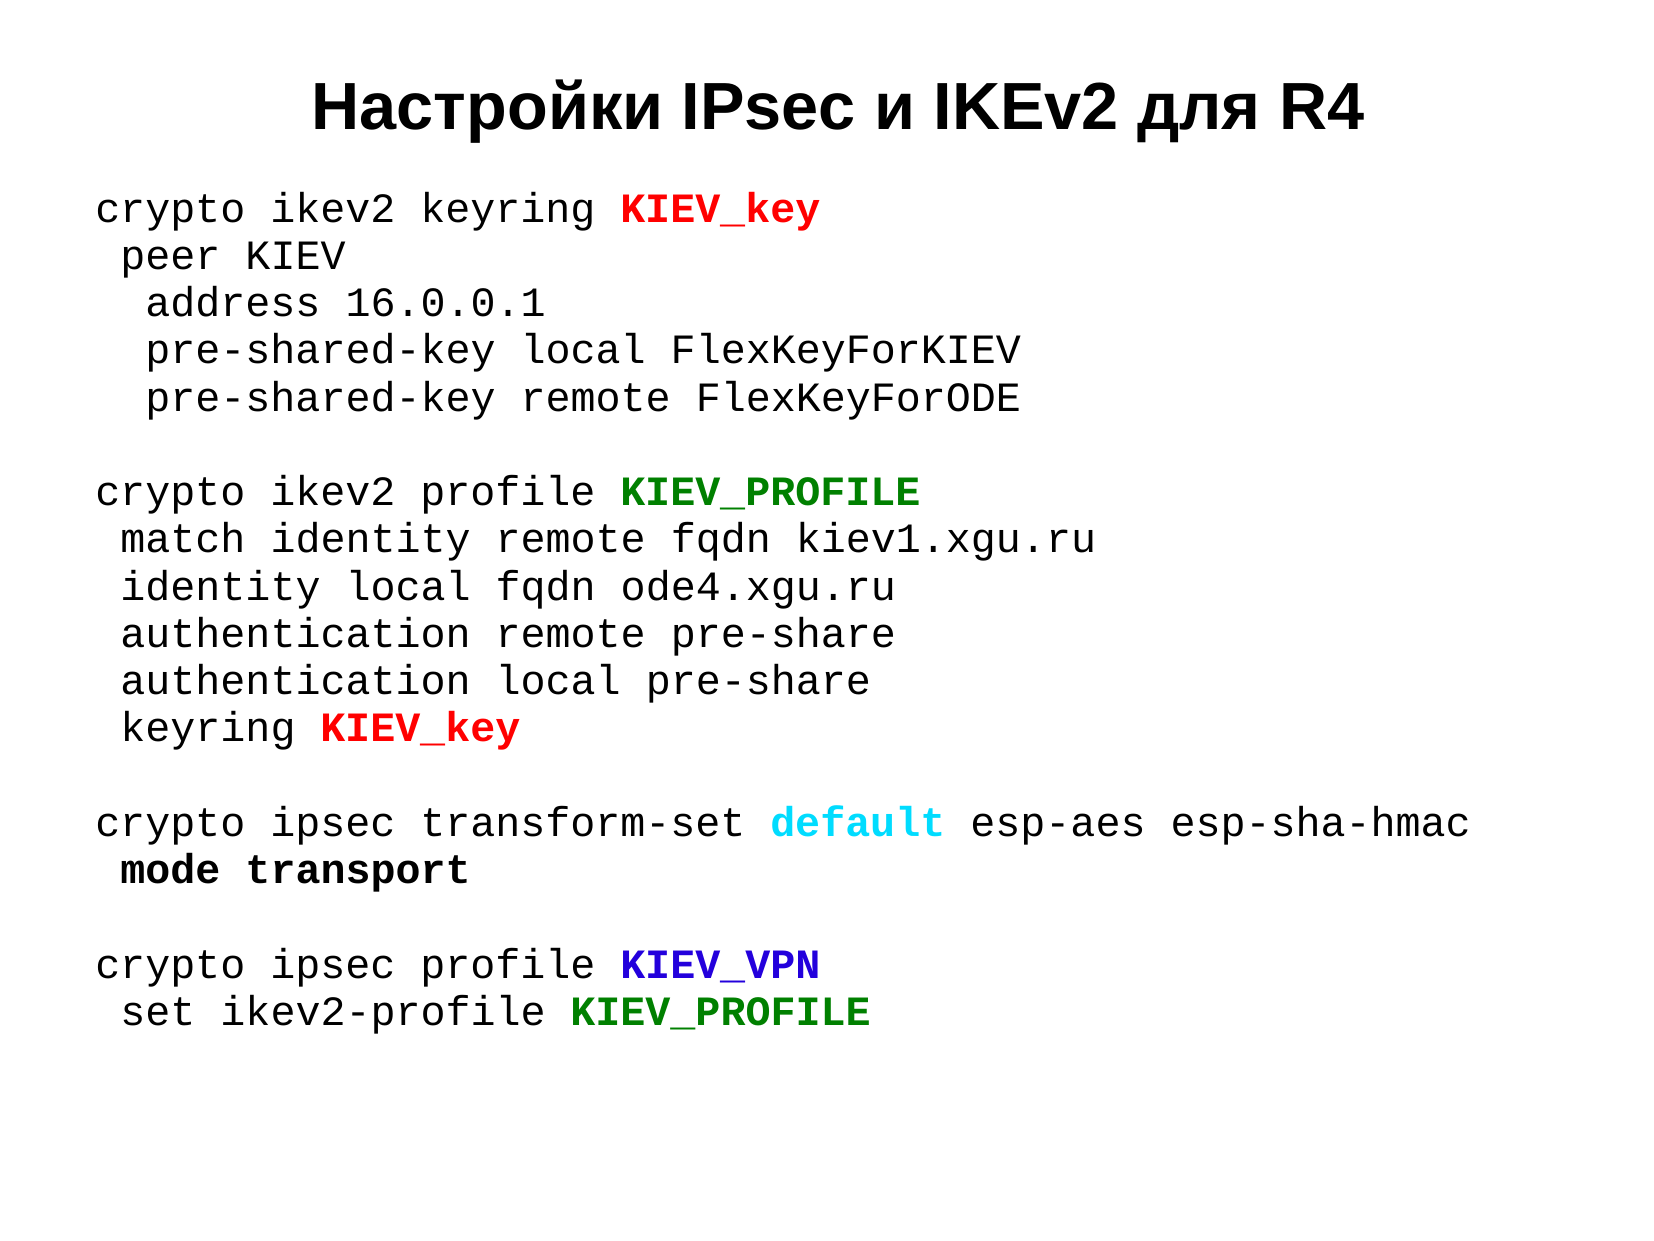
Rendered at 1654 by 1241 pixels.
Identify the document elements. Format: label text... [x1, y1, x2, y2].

text_box Настройки IPsec и IKEv2 для R4 [64, 37, 1613, 151]
list crypto ikev2 keyring KIEV_key peer KIEV address 16.0.0.1 pre-shared-key local FlexKeyForKIEV pre-shared-key remote FlexKeyForODE crypto ikev2 profile KIEV_PROFILE match identity remote fqdn kiev1.xgu.ru identity local fqdn ode4.xgu.ru authentication remote pre-share authentication local pre-share keyring KIEV_key crypto ipsec transform-set default esp-aes esp-sha-hmac mode transport crypto ipsec profile KIEV_VPN set ikev2-profile KIEV_PROFILE [95, 187, 1538, 1208]
